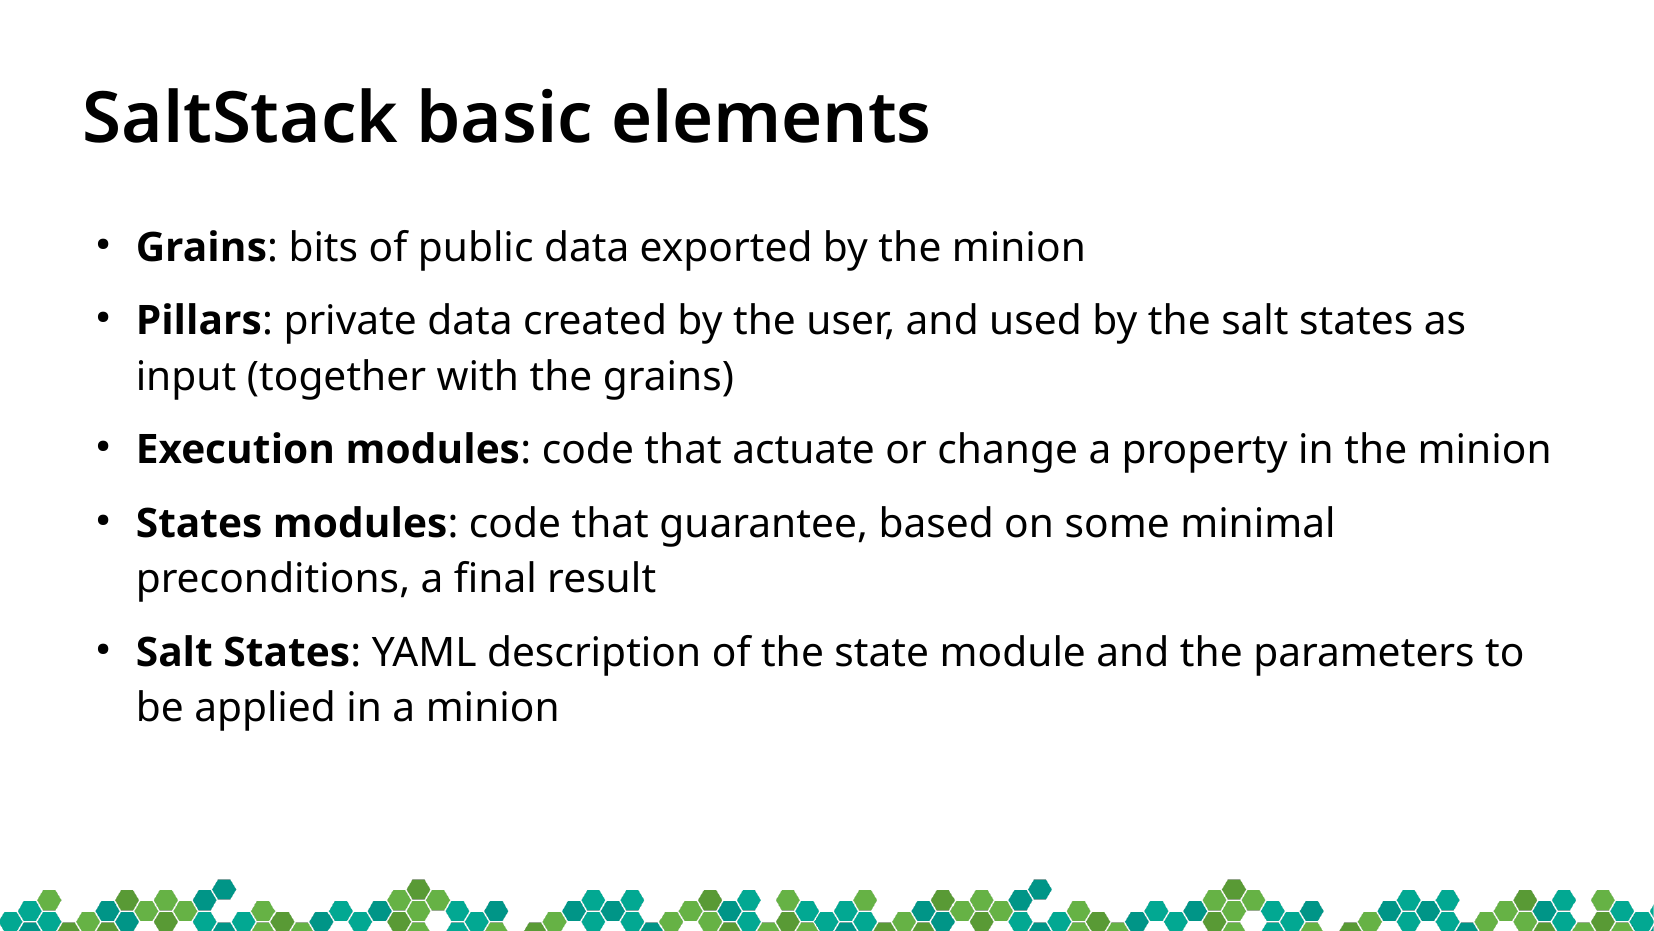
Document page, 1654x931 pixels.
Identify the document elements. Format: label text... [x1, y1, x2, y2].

picture [0, 871, 1654, 931]
list Grains: bits of public data exported by the minion Pillars: private data created by the user, and used by the salt states as input (together with the grains) Execution modules: code that actuate or change a property in the minion States modules: code that guarantee, based on some minimal preconditions, a final result Salt States: YAML description of the state module and the parameters to be applied in a minion [82, 217, 1571, 758]
title SaltStack basic elements [82, 37, 1571, 193]
